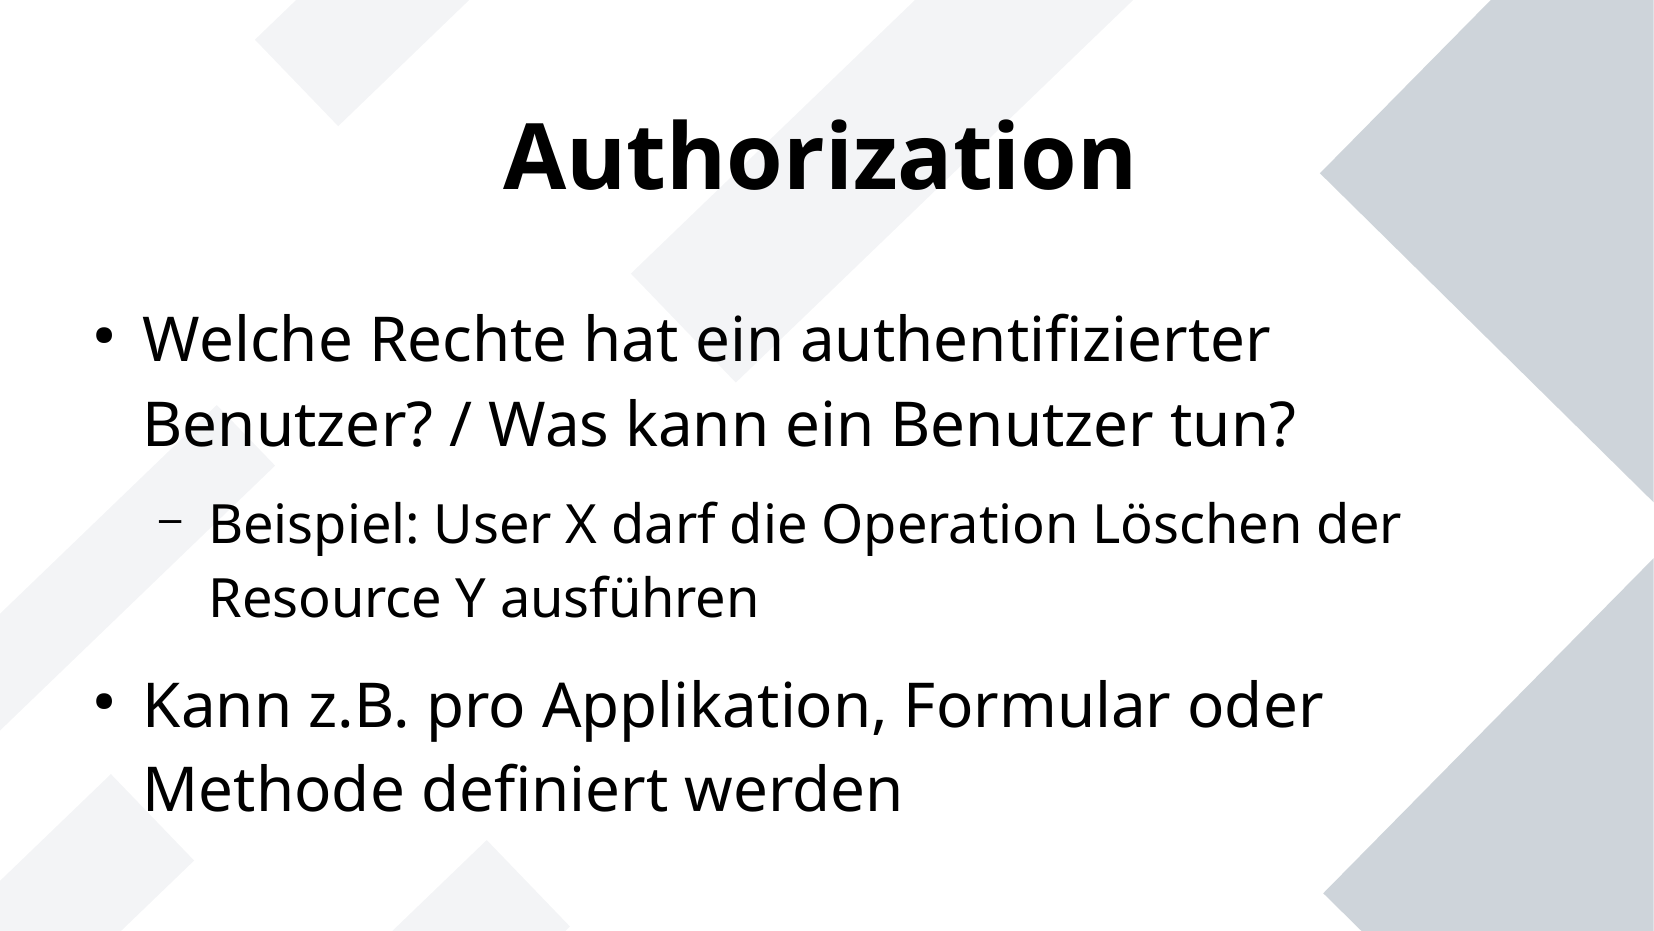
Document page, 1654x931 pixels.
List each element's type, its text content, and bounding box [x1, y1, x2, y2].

title Authorization [76, 76, 1565, 233]
list Welche Rechte hat ein authentifizierter Benutzer? / Was kann ein Benutzer tun? Beispiel: User X darf die Operation Löschen der Resource Y ausführen Kann z.B. pro Applikation, Formular oder Methode definiert werden [76, 295, 1565, 835]
